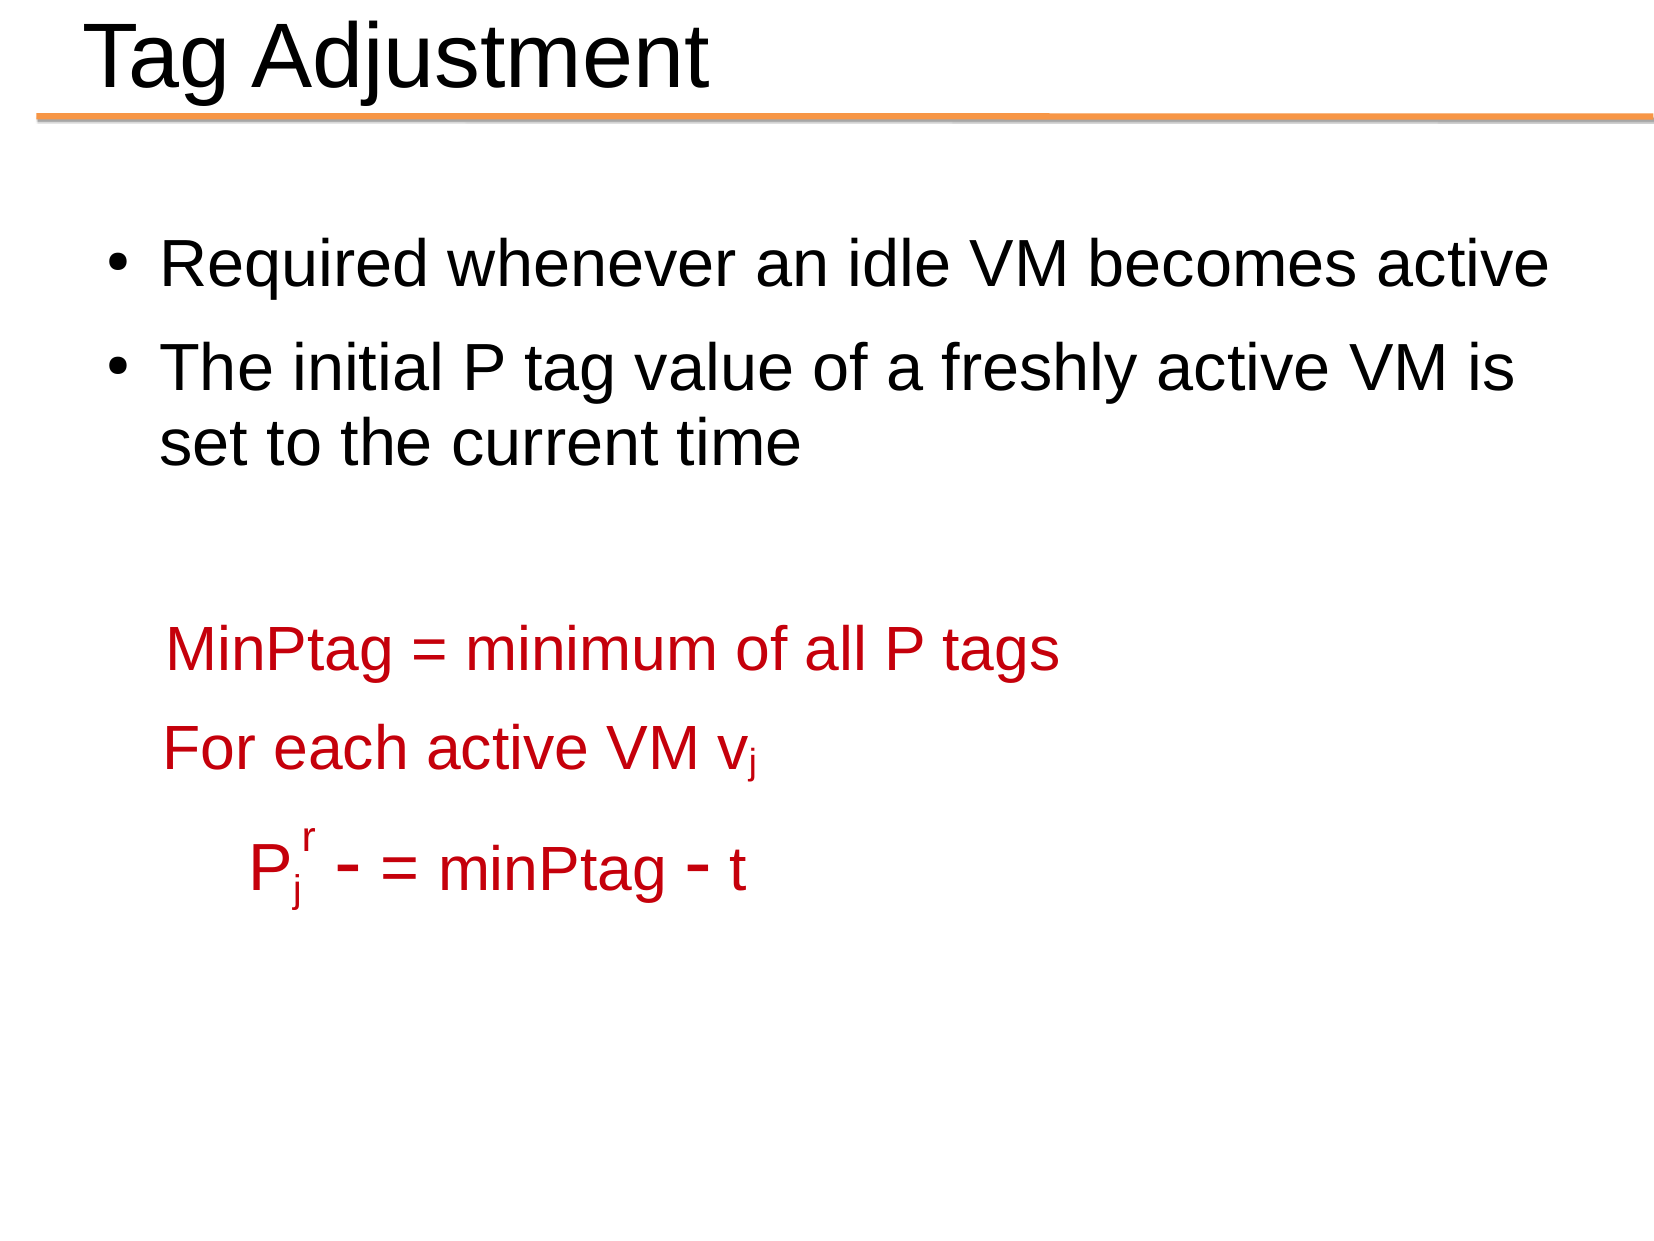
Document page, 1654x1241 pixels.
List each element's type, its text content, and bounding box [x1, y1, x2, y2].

list Required whenever an idle VM becomes active The initial P tag value of a freshly active VM is set to the current time MinPtag = minimum of all P tags For each active VM vj Pjr - = minPtag - t [88, 124, 1577, 1217]
title Tag Adjustment [82, 4, 1571, 108]
